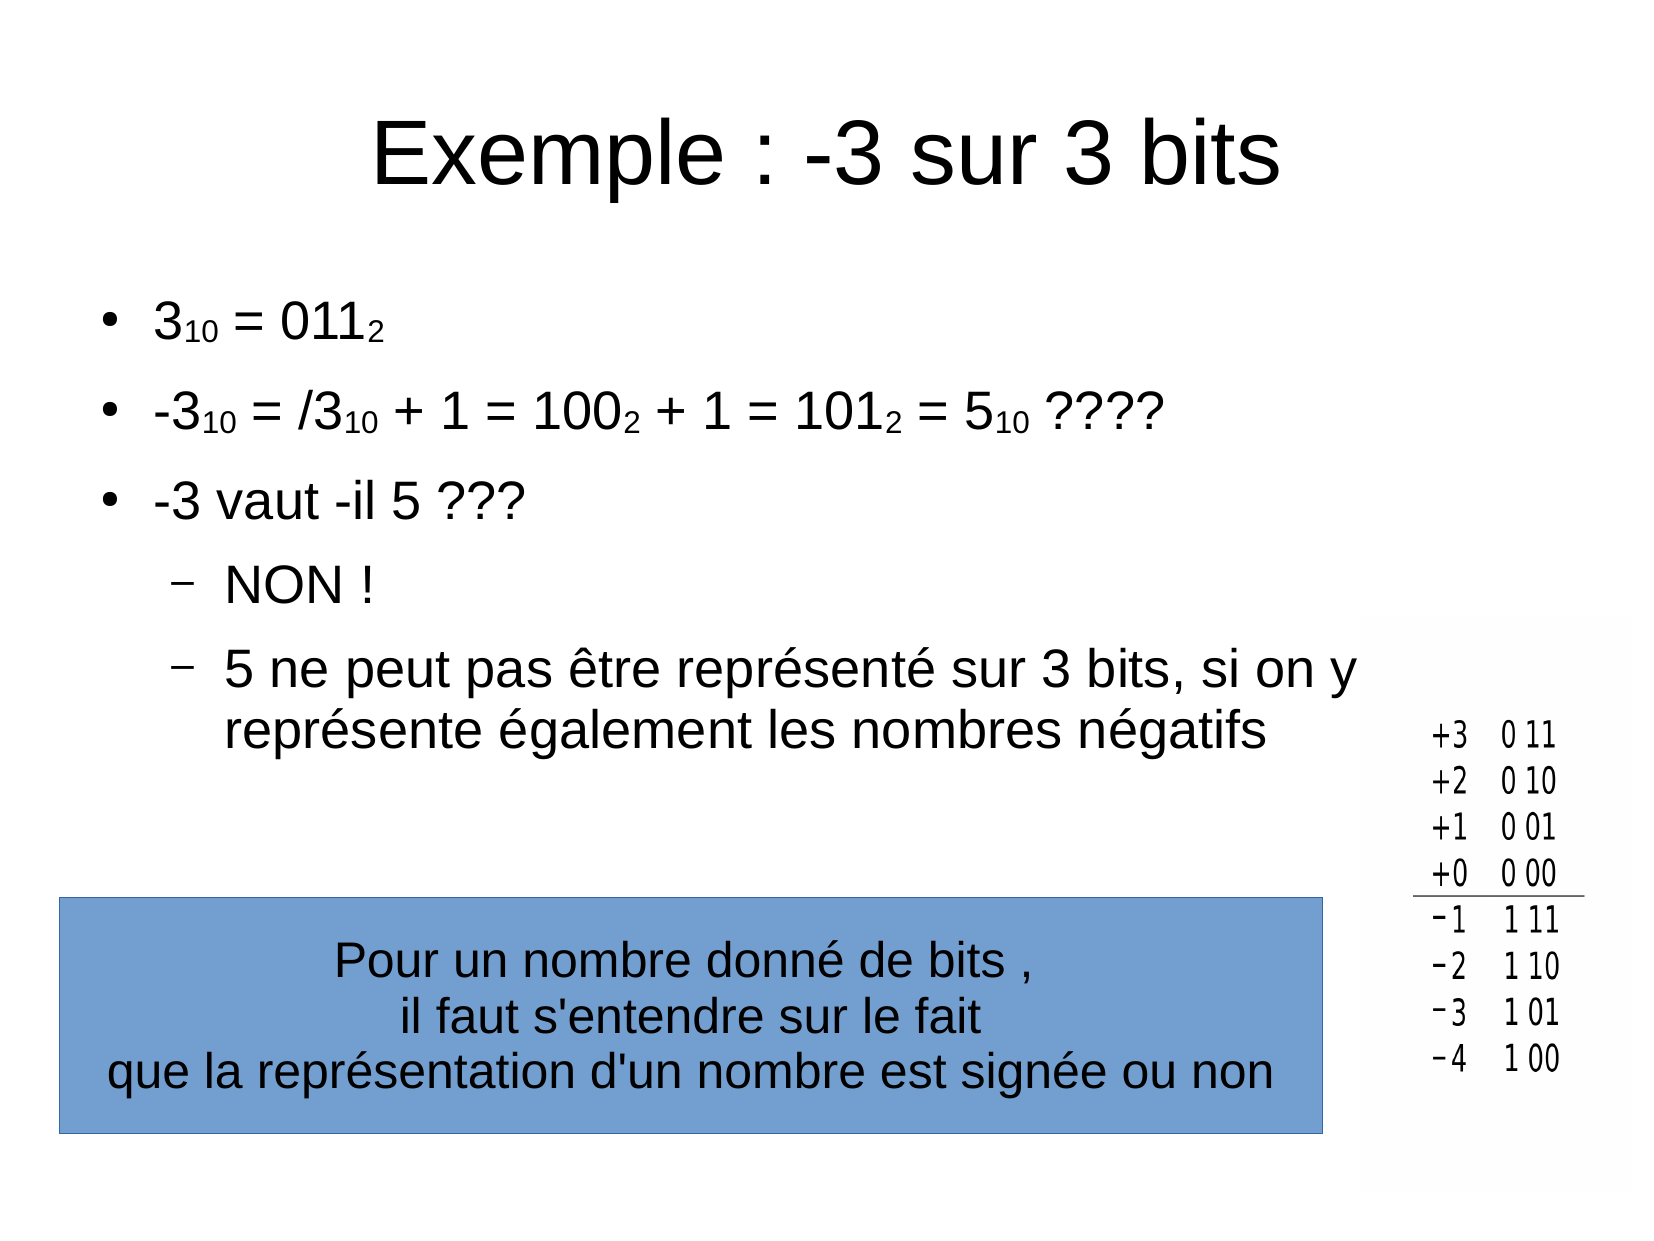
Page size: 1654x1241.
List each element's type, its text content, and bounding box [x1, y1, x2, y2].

list 310 = 0112 -310 = /310 + 1 = 1002 + 1 = 1012 = 510 ???? -3 vaut -il 5 ??? NON ! 5 ne peut pas être représenté sur 3 bits, si on y représente également les nombres négatifs [82, 290, 1538, 1109]
title Exemple : -3 sur 3 bits [82, 49, 1571, 257]
picture [1358, 614, 1630, 1193]
text_box Pour un nombre donné de bits , il faut s'entendre sur le fait que la représentation d'un nombre est signée ou non [59, 897, 1323, 1134]
